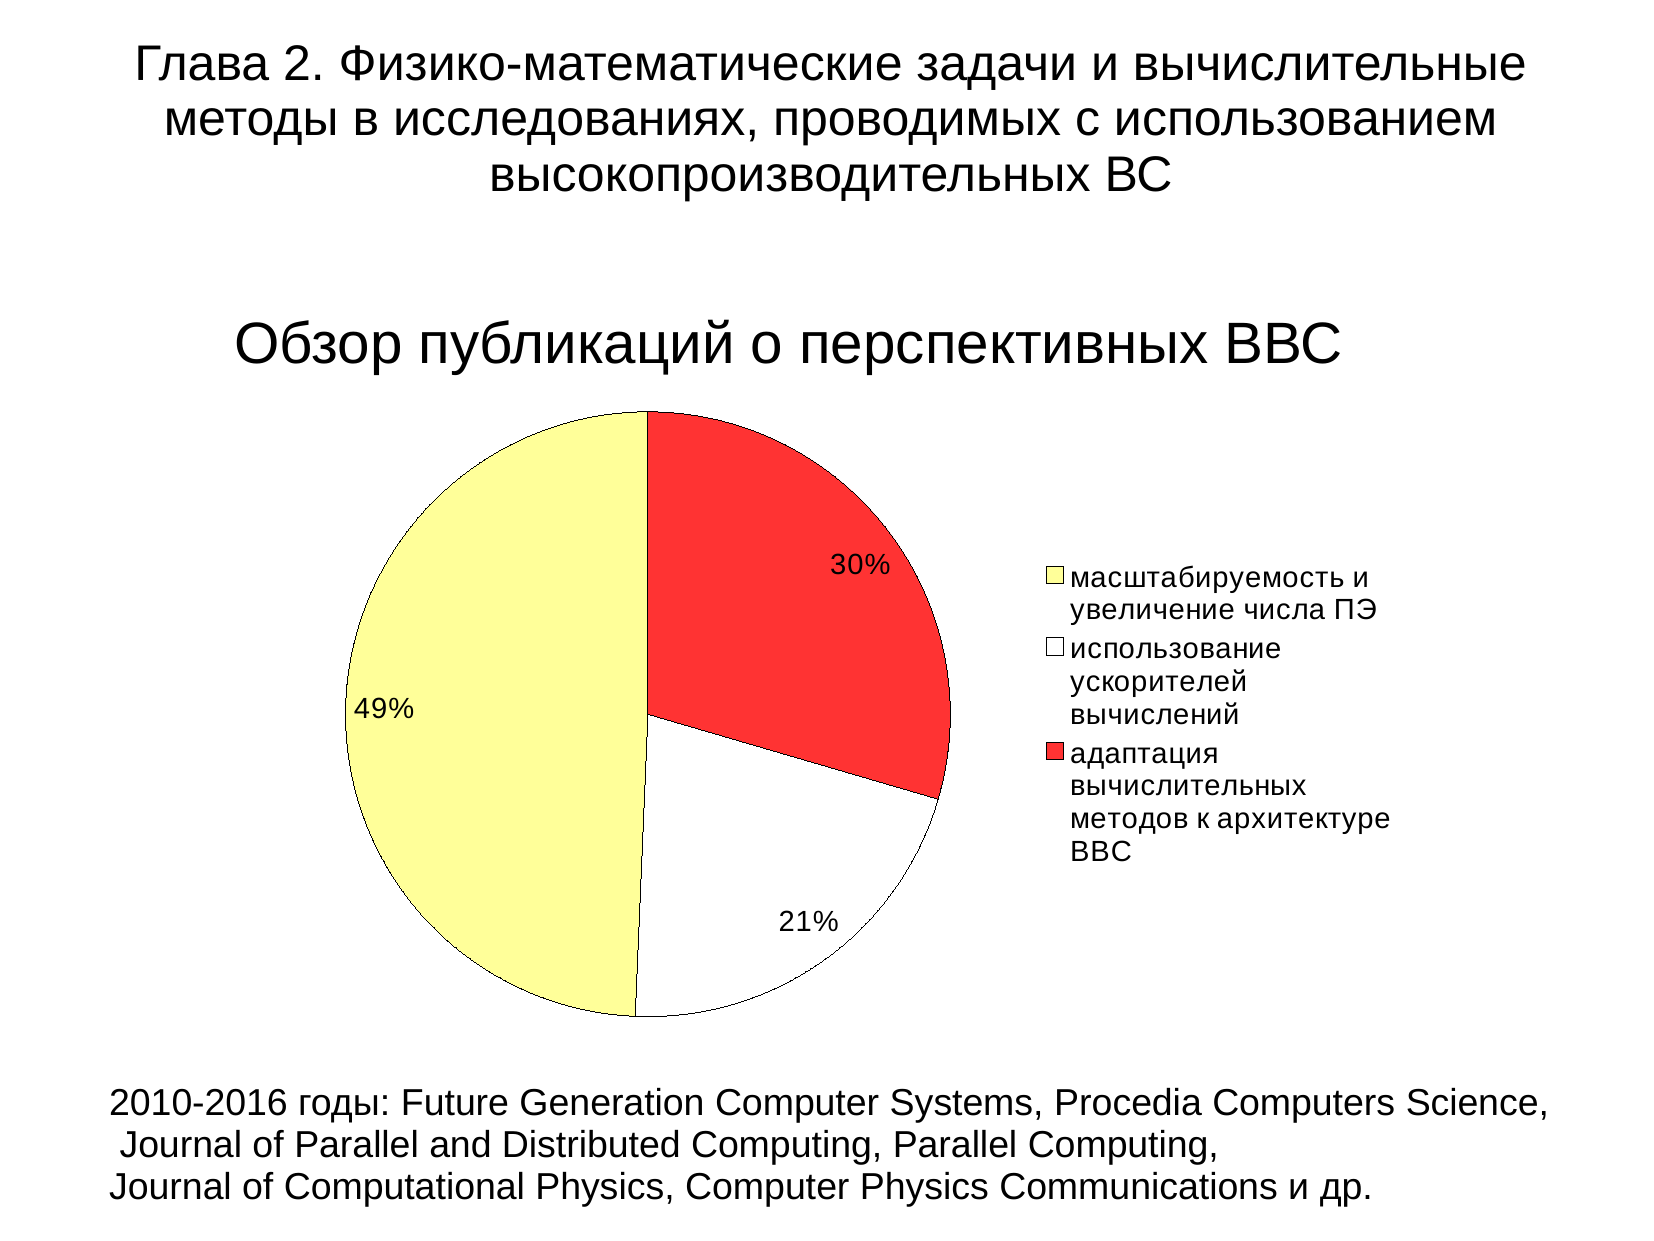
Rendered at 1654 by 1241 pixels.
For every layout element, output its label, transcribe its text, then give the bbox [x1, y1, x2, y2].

text_box 2010-2016 годы: Future Generation Computer Systems, Procedia Computers Science, Journal of Parallel and Distributed Computing, Parallel Computing, Journal of Computational Physics, Computer Physics Communications и др. [94, 1074, 1565, 1216]
chart [259, 399, 1415, 1030]
title Глава 2. Физико-математические задачи и вычислительные методы в исследованиях, проводимых с использованием высокопроизводительных ВС [86, 15, 1576, 223]
title Обзор публикаций о перспективных ВВС [45, 270, 1534, 416]
